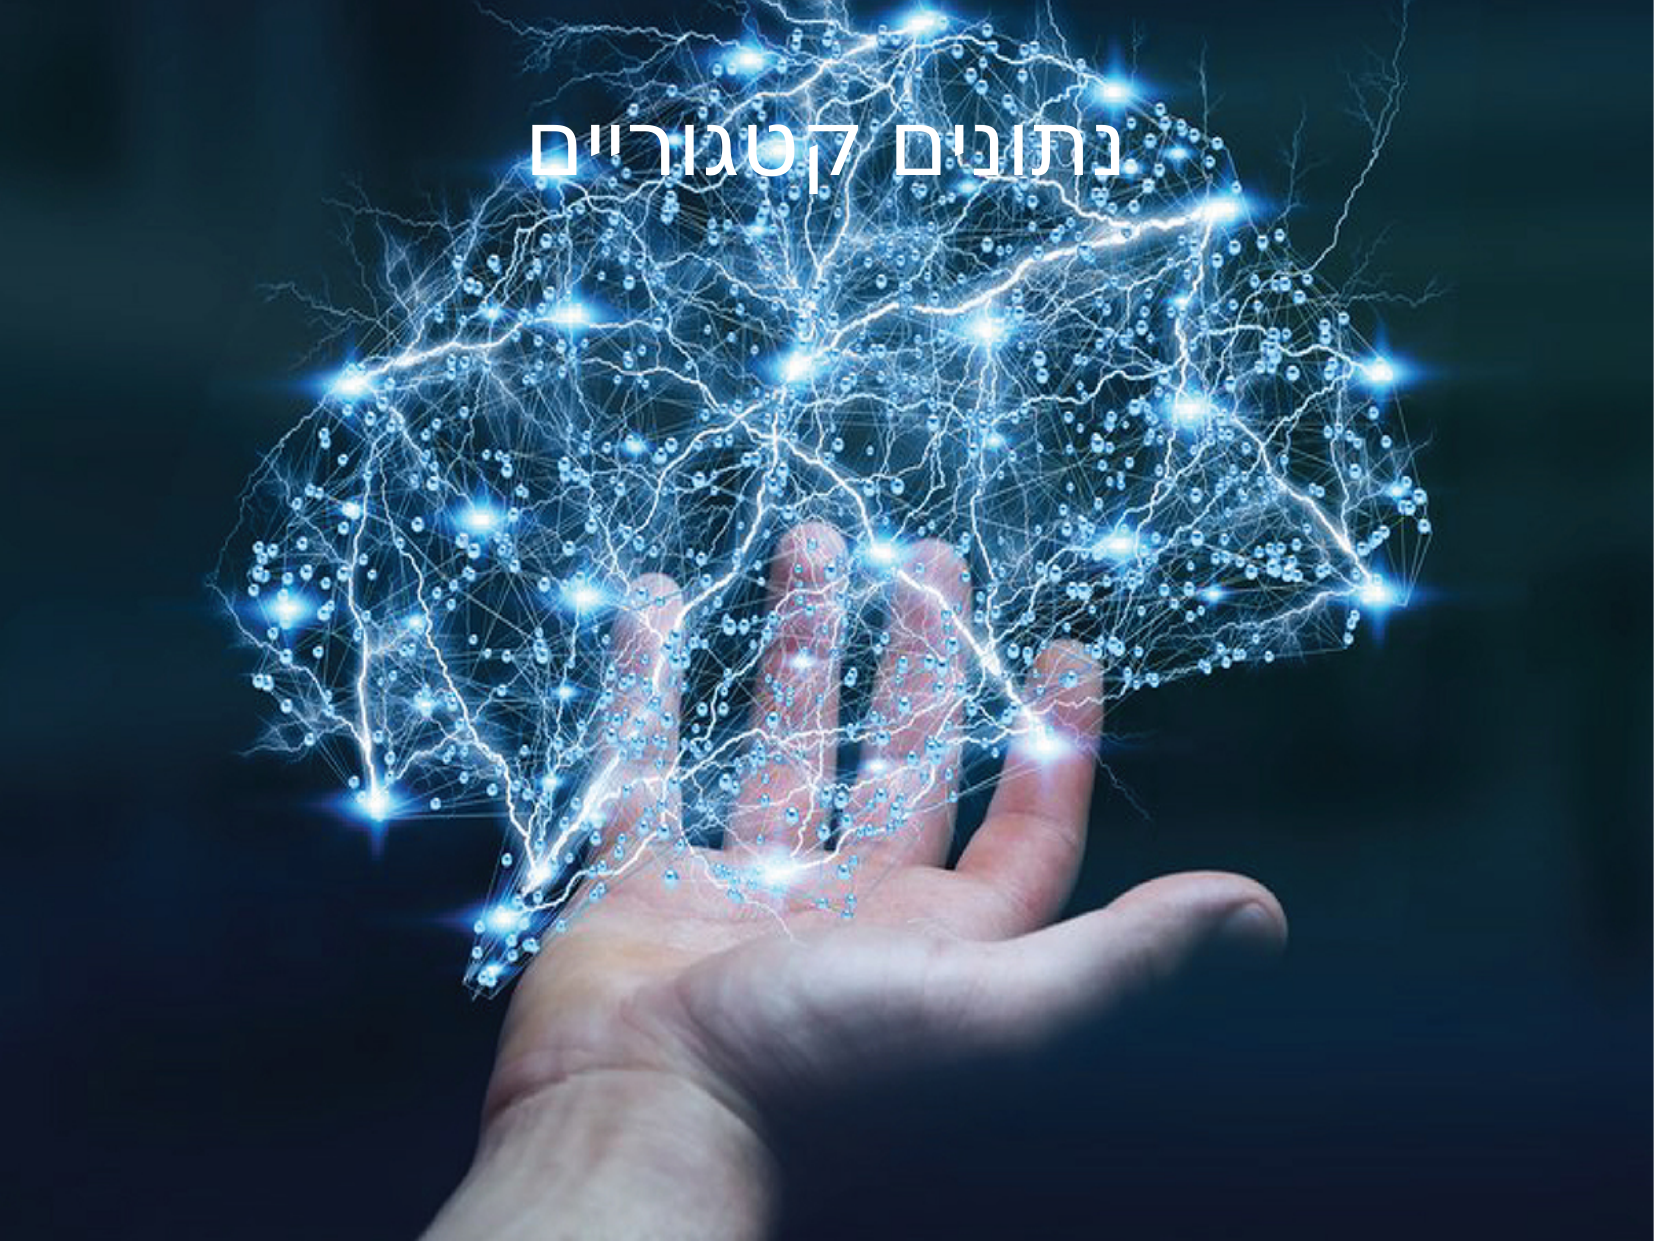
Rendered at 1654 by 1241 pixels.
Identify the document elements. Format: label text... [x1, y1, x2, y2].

title נתונים קטגוריים [82, 49, 1571, 257]
picture [0, 0, 1654, 1241]
